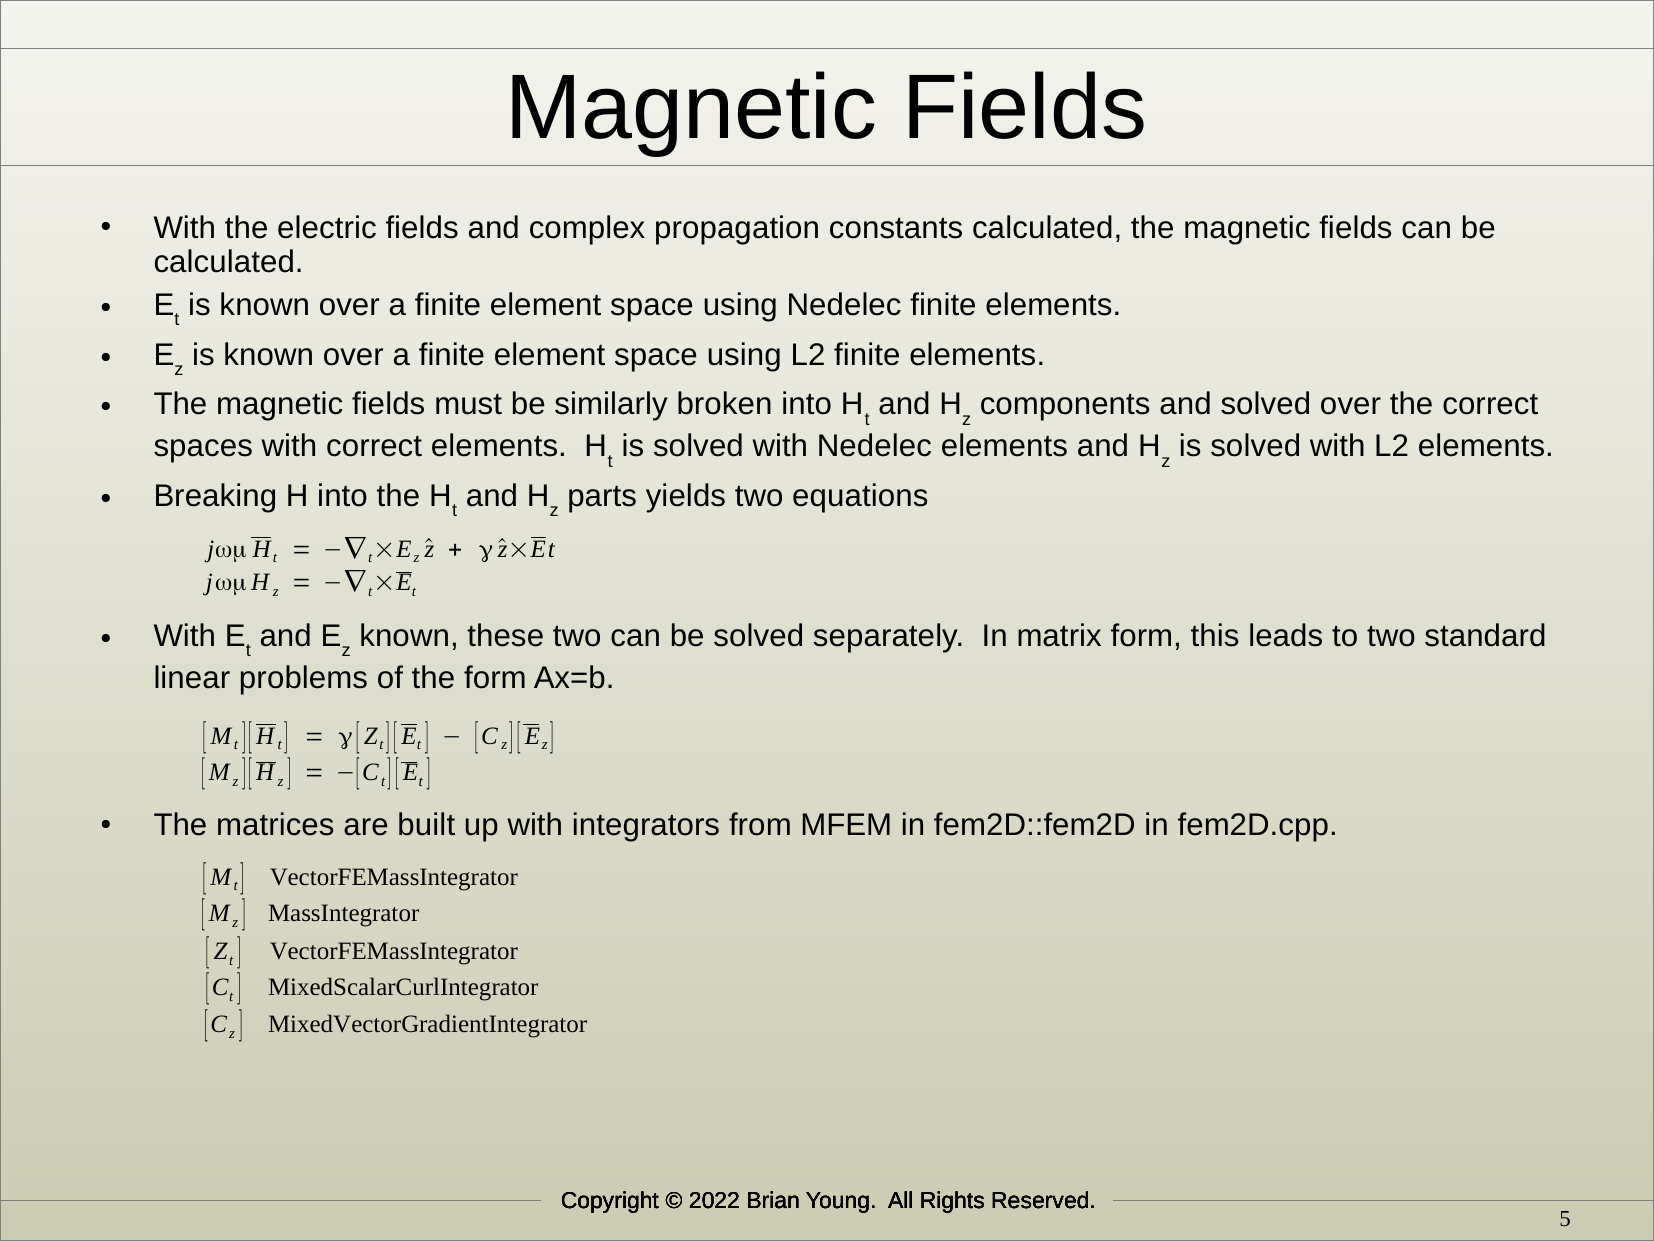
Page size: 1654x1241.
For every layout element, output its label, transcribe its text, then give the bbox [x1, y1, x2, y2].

list With the electric fields and complex propagation constants calculated, the magnetic fields can be calculated. Et is known over a finite element space using Nedelec finite elements. Ez is known over a finite element space using L2 finite elements. The magnetic fields must be similarly broken into Ht and Hz components and solved over the correct spaces with correct elements. Ht is solved with Nedelec elements and Hz is solved with L2 elements. Breaking H into the Ht and Hz parts yields two equations With Et and Ez known, these two can be solved separately. In matrix form, this leads to two standard linear problems of the form Ax=b. The matrices are built up with integrators from MFEM in fem2D::fem2D in fem2D.cpp. [82, 210, 1571, 1109]
chart [195, 718, 560, 792]
title Magnetic Fields [82, 49, 1571, 166]
chart [194, 859, 595, 1044]
chart [196, 532, 563, 600]
